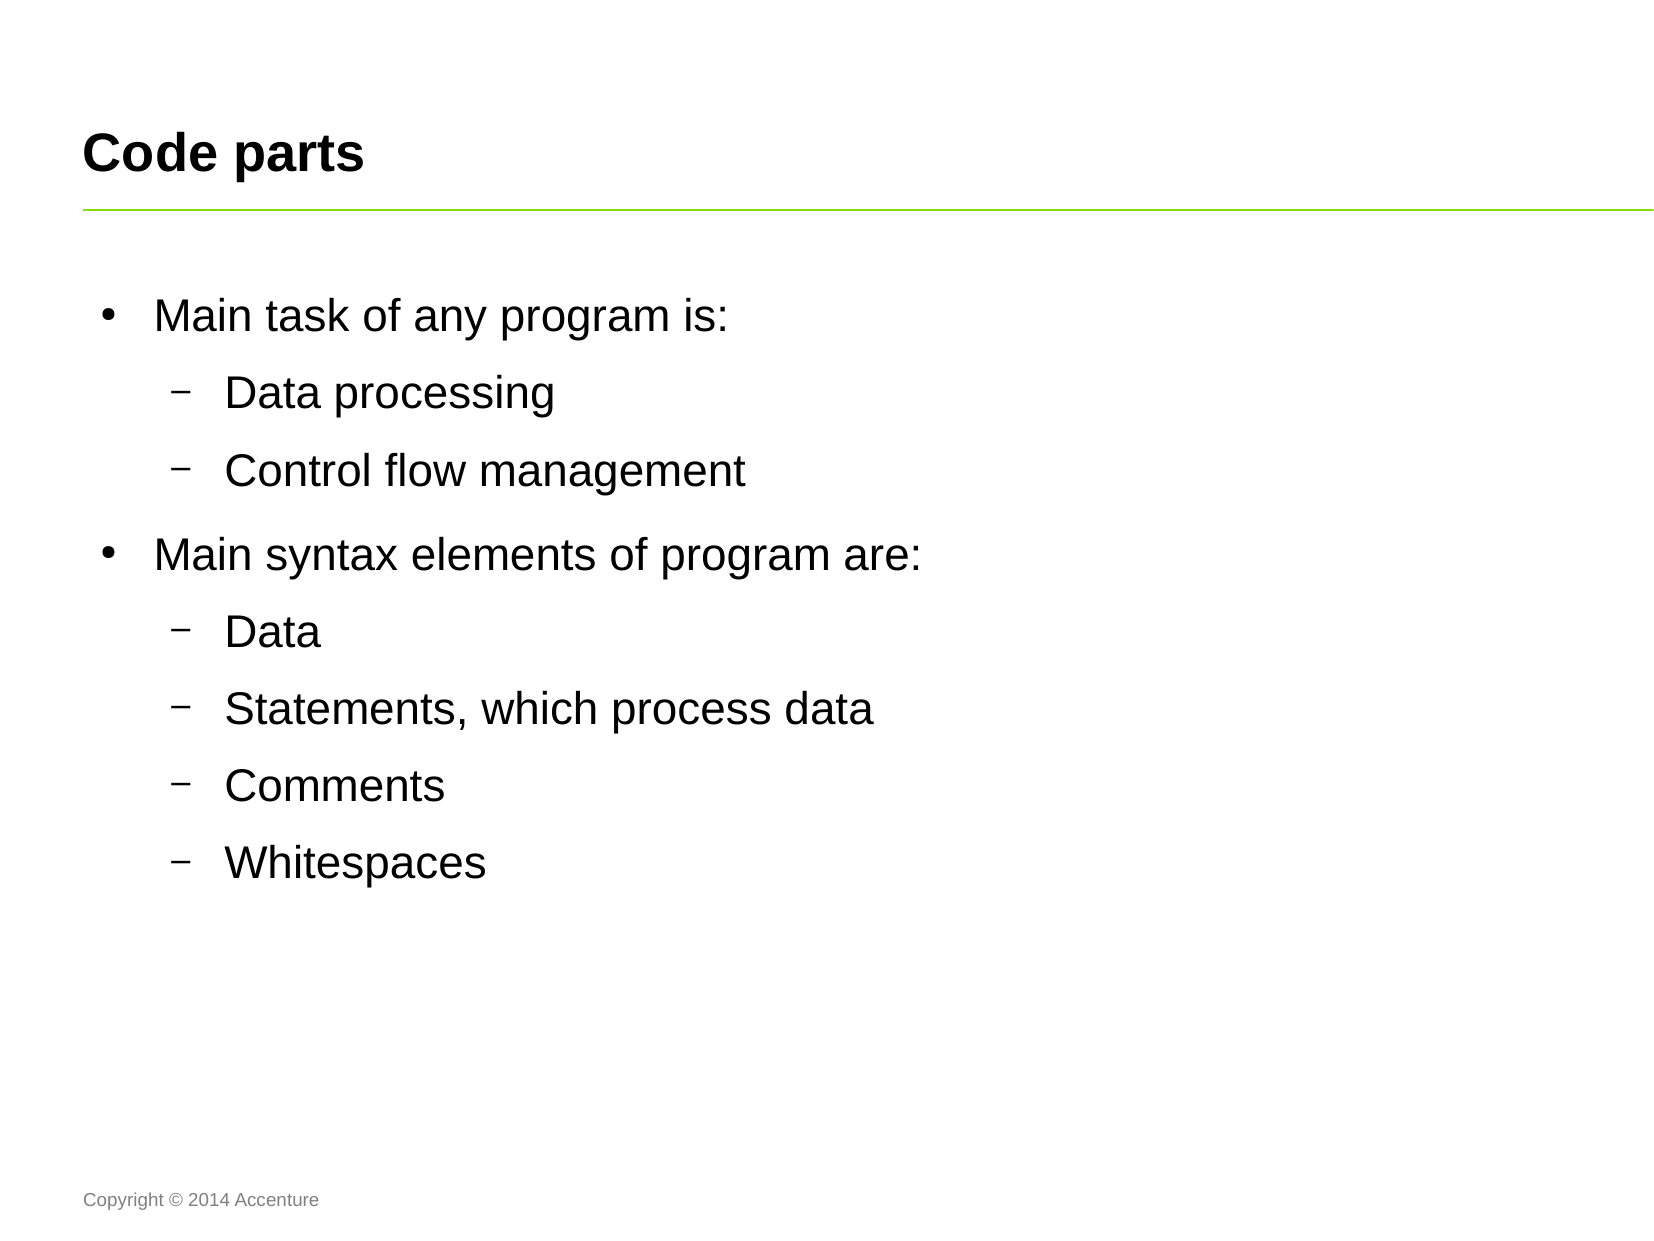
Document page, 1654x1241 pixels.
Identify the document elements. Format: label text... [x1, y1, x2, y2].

title Code parts [82, 49, 1571, 257]
list Main task of any program is: Data processing Control flow management Main syntax elements of program are: Data Statements, which process data Comments Whitespaces [82, 290, 1538, 1010]
